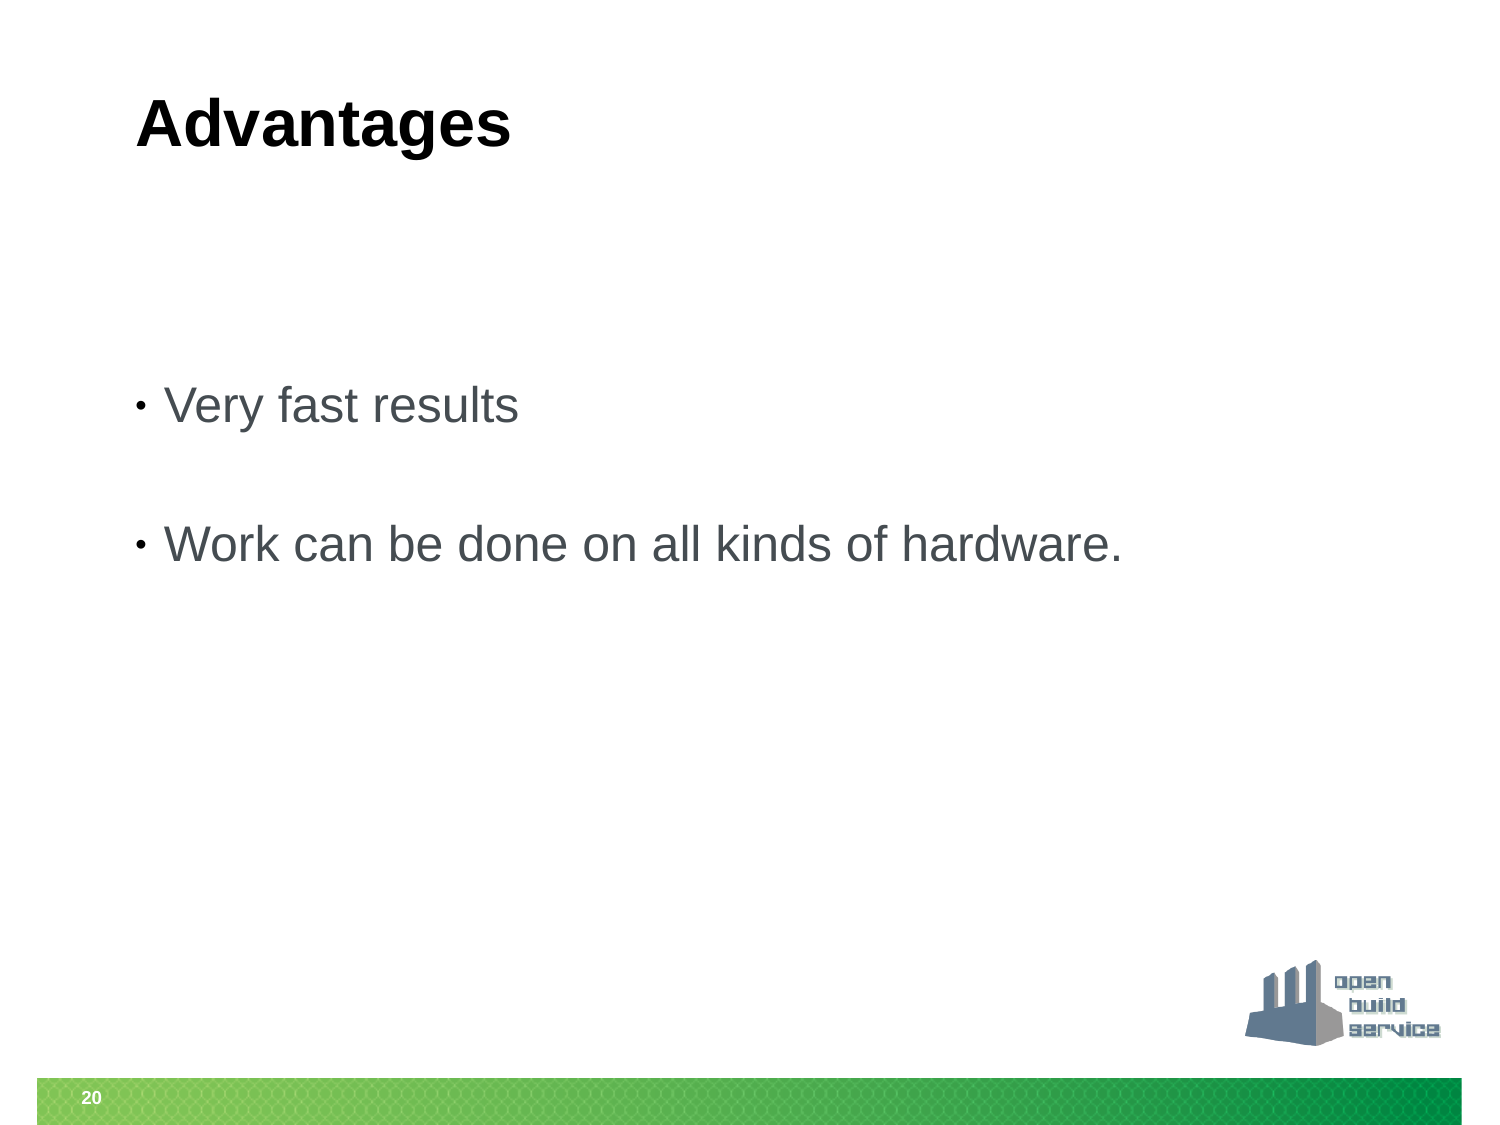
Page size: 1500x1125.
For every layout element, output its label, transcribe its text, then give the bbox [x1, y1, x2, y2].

picture [1245, 960, 1441, 1046]
list Very fast results Work can be done on all kinds of hardware. [135, 238, 1372, 892]
picture [37, 1078, 1462, 1125]
title Advantages [135, 41, 1372, 204]
